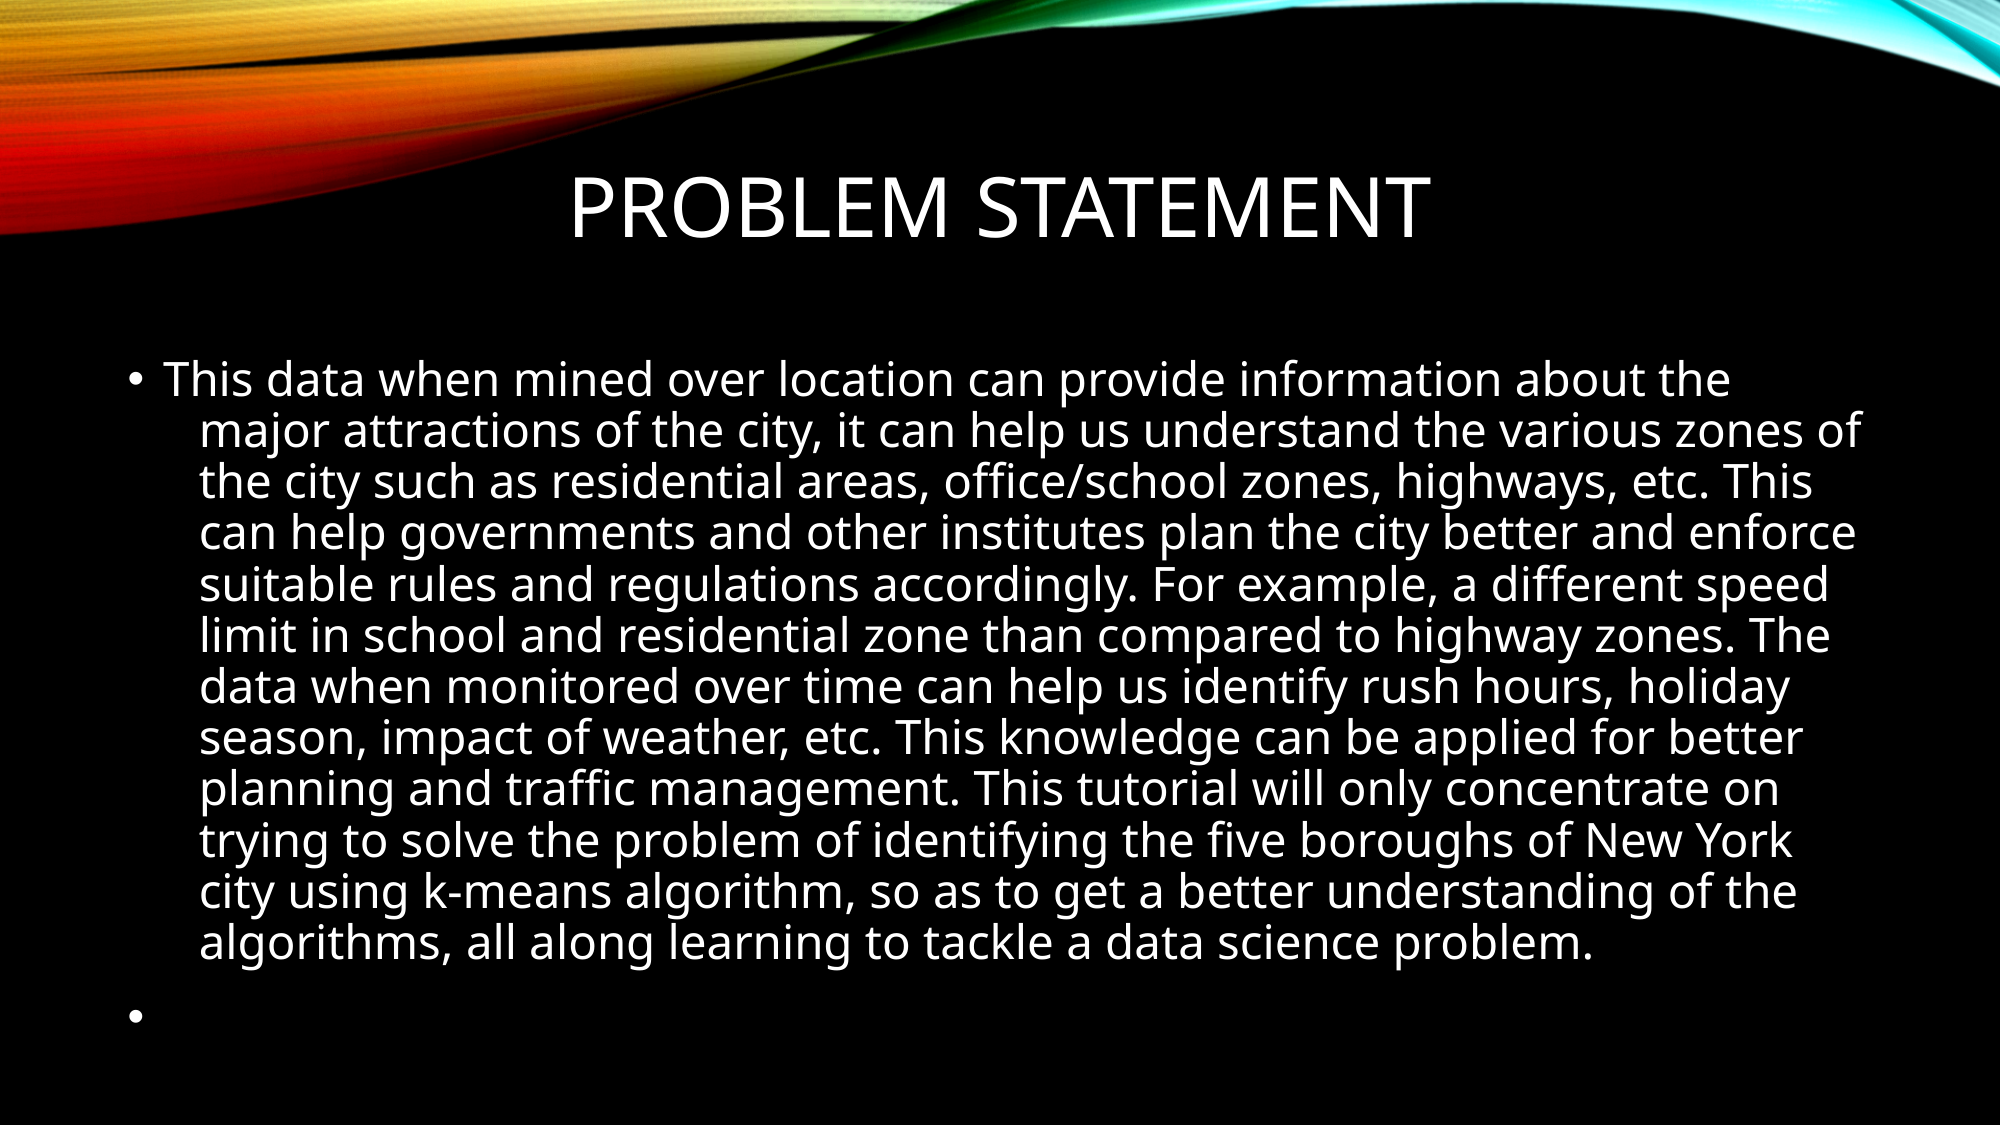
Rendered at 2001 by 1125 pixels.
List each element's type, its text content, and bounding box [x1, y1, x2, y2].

list This data when mined over location can provide information about the major attractions of the city, it can help us understand the various zones of the city such as residential areas, office/school zones, highways, etc. This can help governments and other institutes plan the city better and enforce suitable rules and regulations accordingly. For example, a different speed limit in school and residential zone than compared to highway zones. The data when monitored over time can help us identify rush hours, holiday season, impact of weather, etc. This knowledge can be applied for better planning and traffic management. This tutorial will only concentrate on trying to solve the problem of identifying the five boroughs of New York city using k-means algorithm, so as to get a better understanding of the algorithms, all along learning to tackle a data science problem. [112, 347, 1888, 1021]
title Problem statement [293, 104, 1707, 318]
